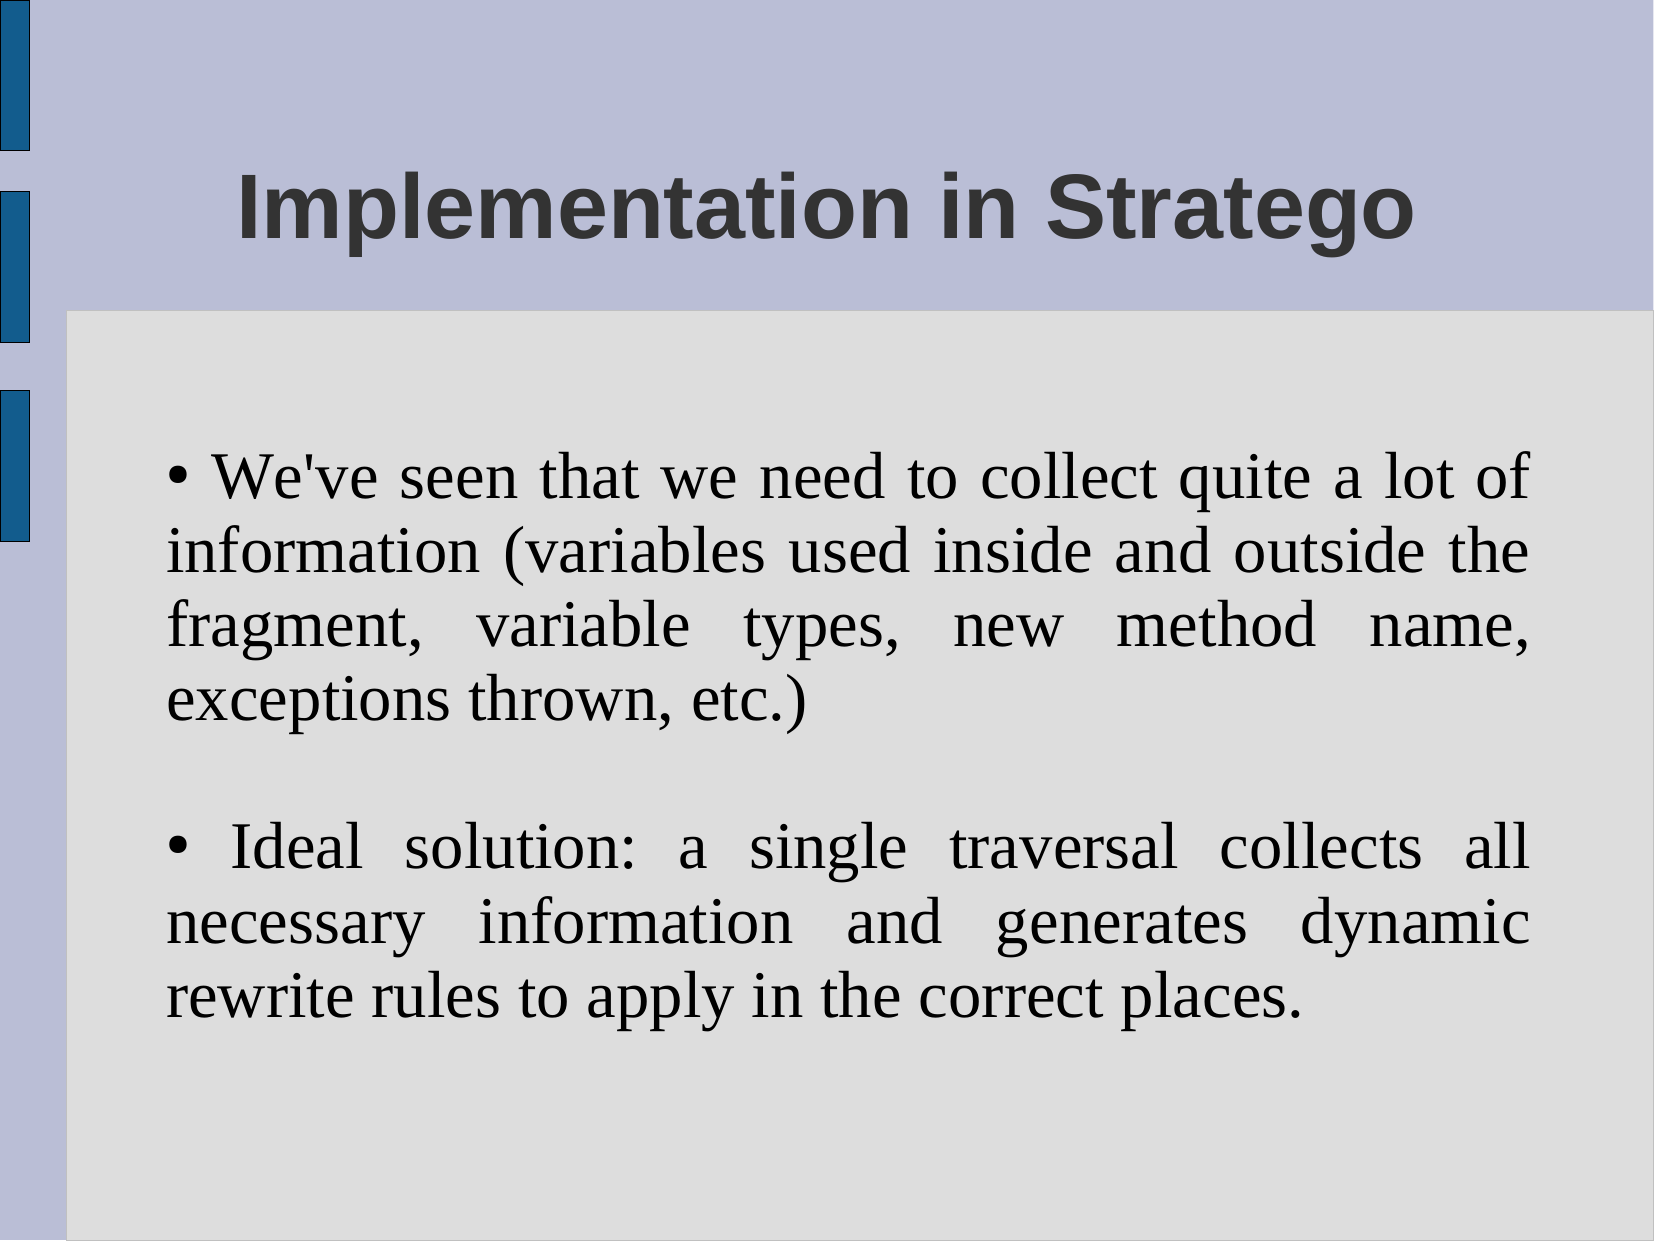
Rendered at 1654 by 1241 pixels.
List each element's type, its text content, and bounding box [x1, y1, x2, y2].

subtitle We've seen that we need to collect quite a lot of information (variables used inside and outside the fragment, variable types, new method name, exceptions thrown, etc.) Ideal solution: a single traversal collects all necessary information and generates dynamic rewrite rules to apply in the correct places. [121, 344, 1534, 1127]
title Implementation in Stratego [121, 102, 1534, 311]
